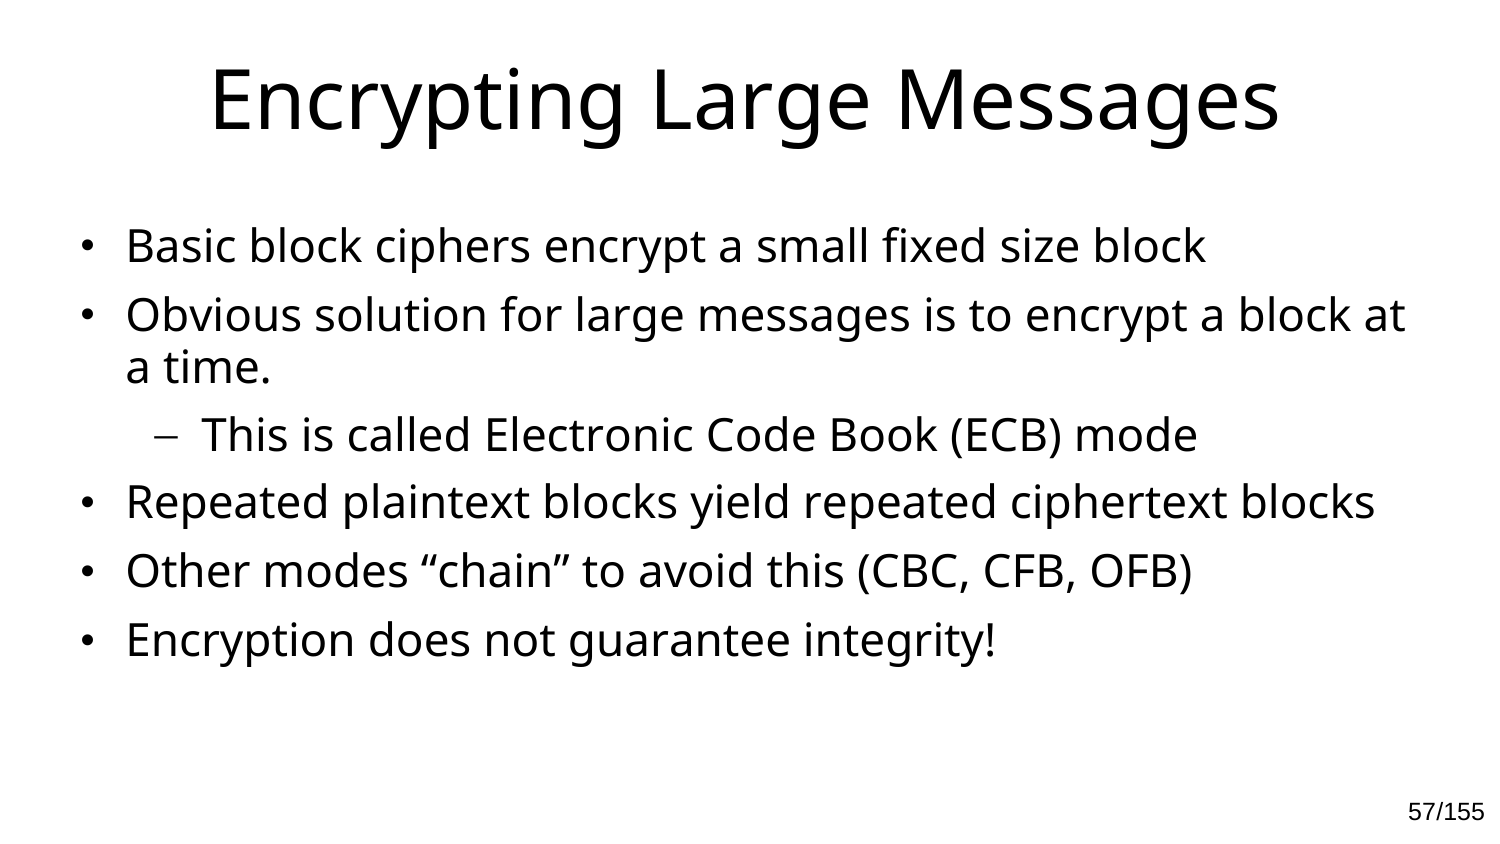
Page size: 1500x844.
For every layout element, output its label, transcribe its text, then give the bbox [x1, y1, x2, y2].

list Basic block ciphers encrypt a small fixed size block Obvious solution for large messages is to encrypt a block at a time. This is called Electronic Code Book (ECB) mode Repeated plaintext blocks yield repeated ciphertext blocks Other modes “chain” to avoid this (CBC, CFB, OFB) Encryption does not guarantee integrity! [64, 212, 1435, 844]
title Encrypting Large Messages [115, 6, 1375, 185]
